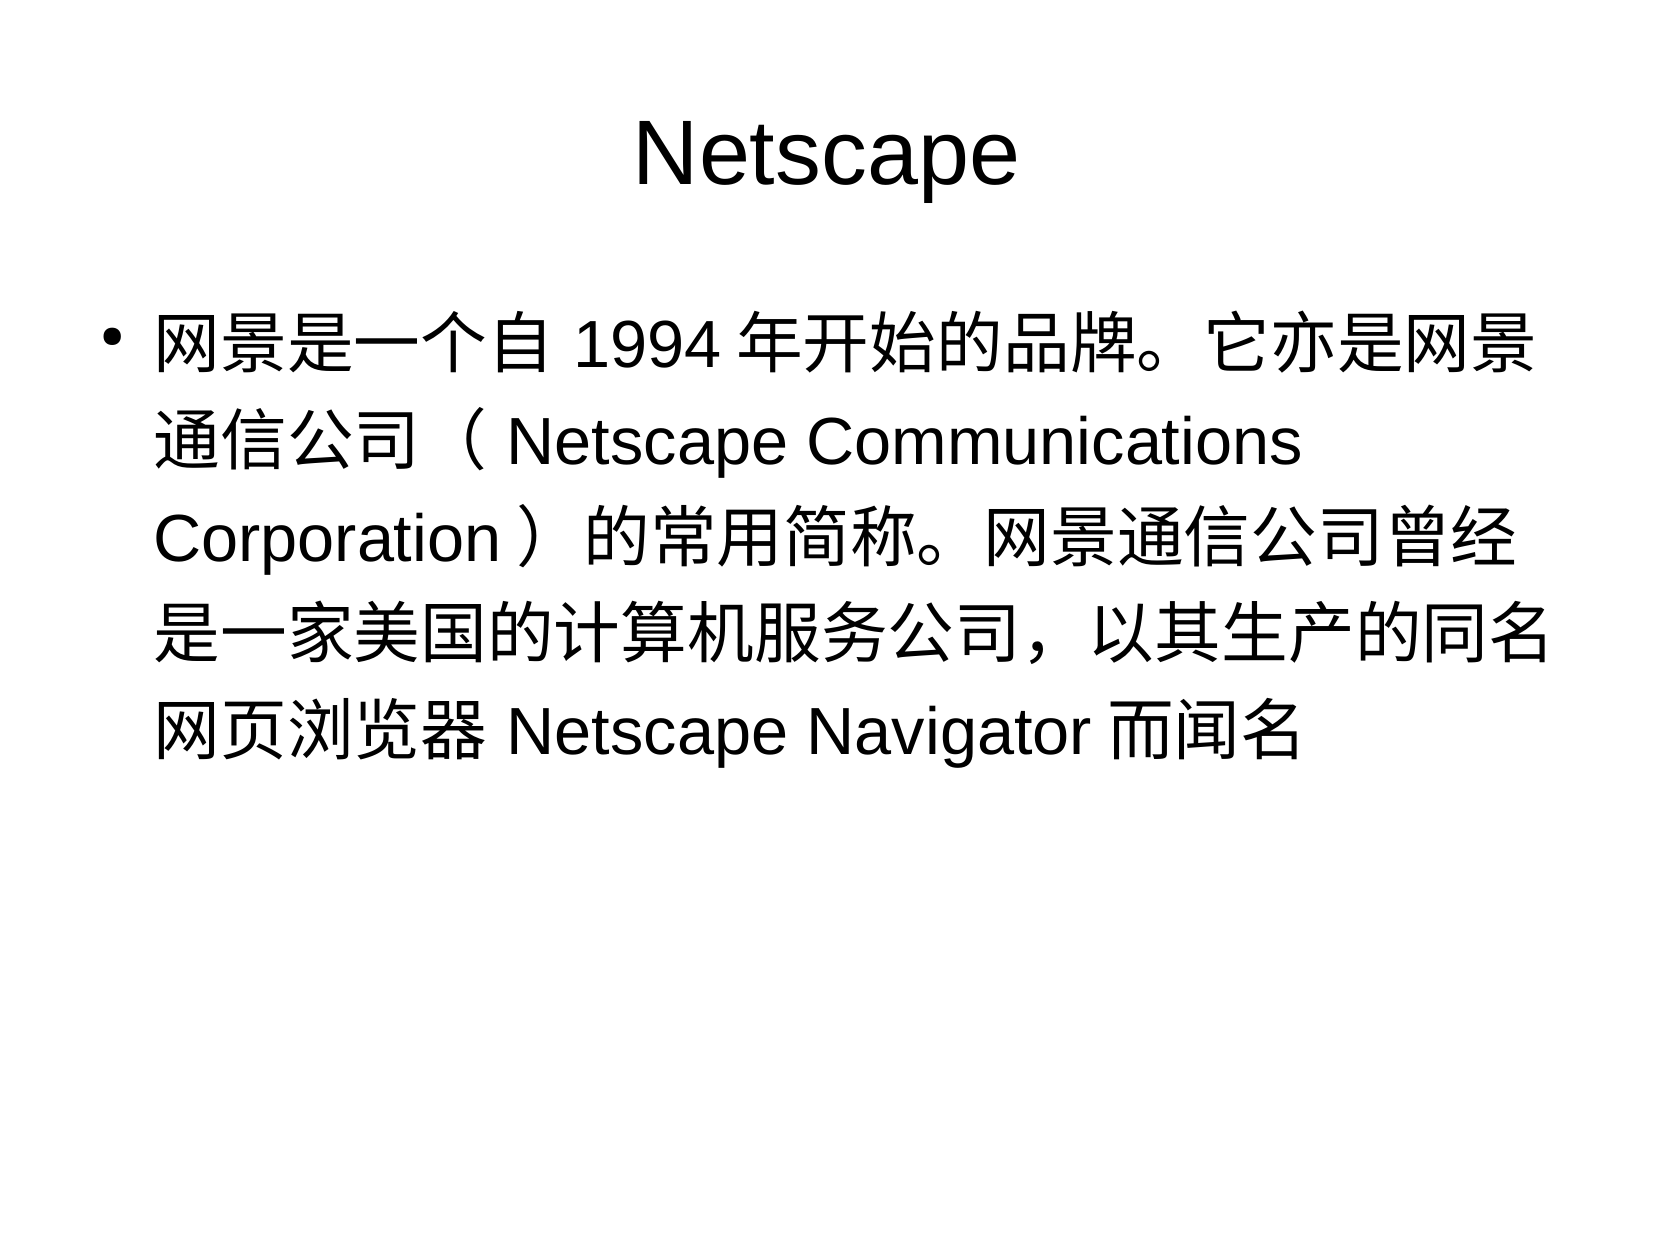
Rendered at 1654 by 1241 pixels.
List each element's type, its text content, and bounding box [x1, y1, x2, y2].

title Netscape [82, 49, 1571, 257]
list 网景是一个自1994年开始的品牌。它亦是网景通信公司（Netscape Communications Corporation）的常用简称。网景通信公司曾经是一家美国的计算机服务公司，以其生产的同名网页浏览器Netscape Navigator而闻名 [82, 290, 1571, 1010]
